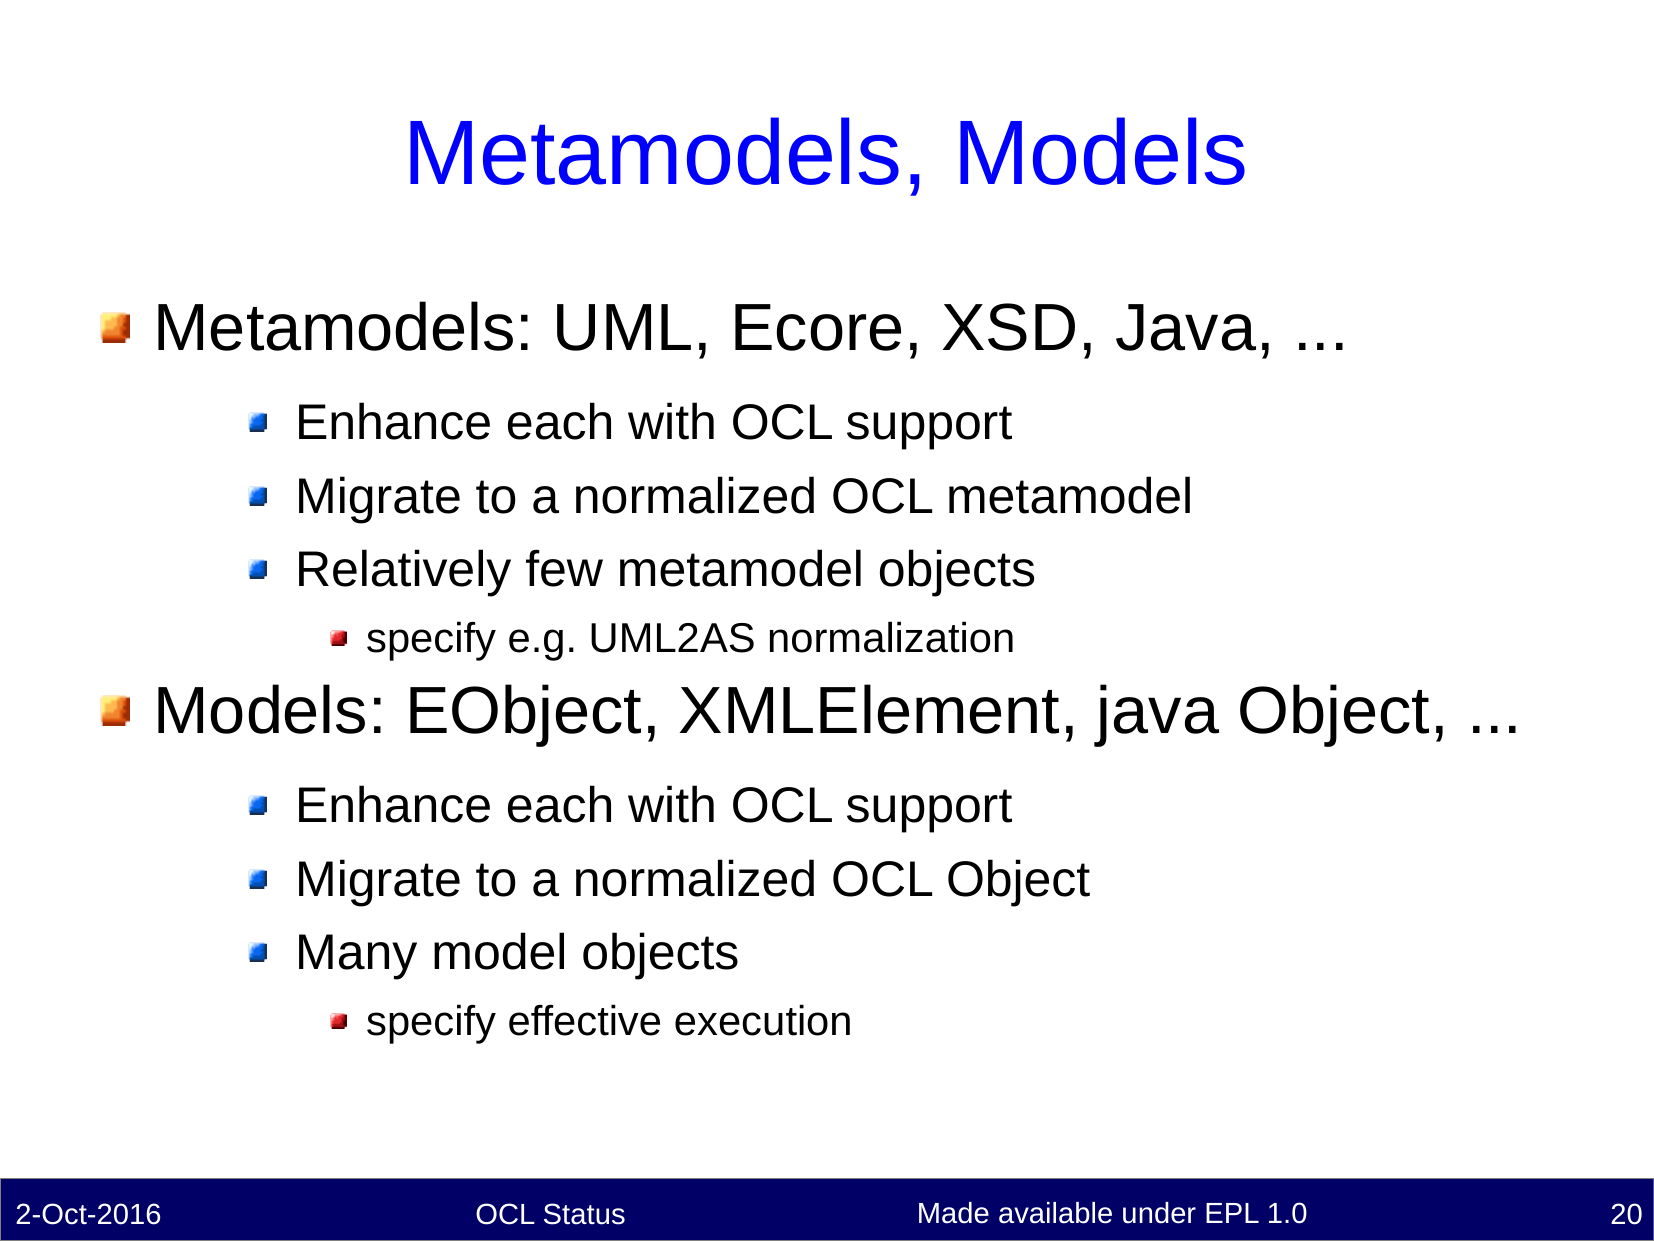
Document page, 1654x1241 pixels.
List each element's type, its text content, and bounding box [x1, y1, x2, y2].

list Metamodels: UML, Ecore, XSD, Java, ... Enhance each with OCL support Migrate to a normalized OCL metamodel Relatively few metamodel objects specify e.g. UML2AS normalization Models: EObject, XMLElement, java Object, ... Enhance each with OCL support Migrate to a normalized OCL Object Many model objects specify effective execution [82, 290, 1571, 1109]
title Metamodels, Models [82, 49, 1571, 257]
